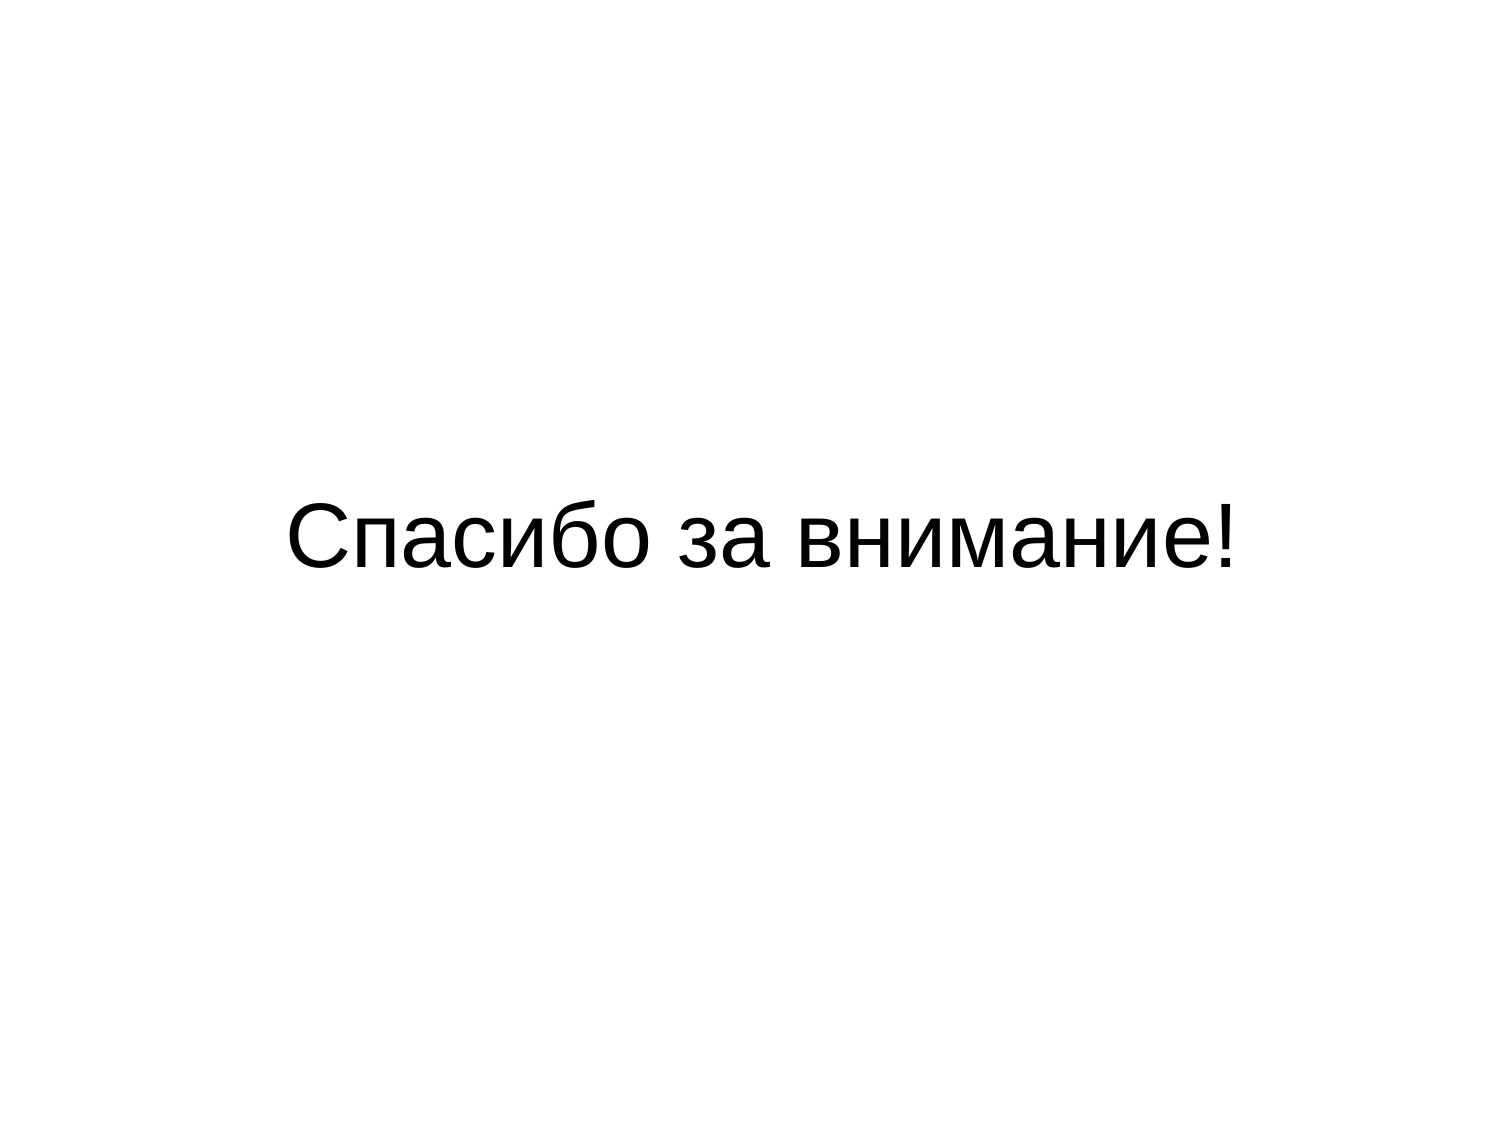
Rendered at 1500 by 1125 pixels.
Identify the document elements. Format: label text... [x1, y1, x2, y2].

title Спасибо за внимание! [87, 437, 1438, 625]
